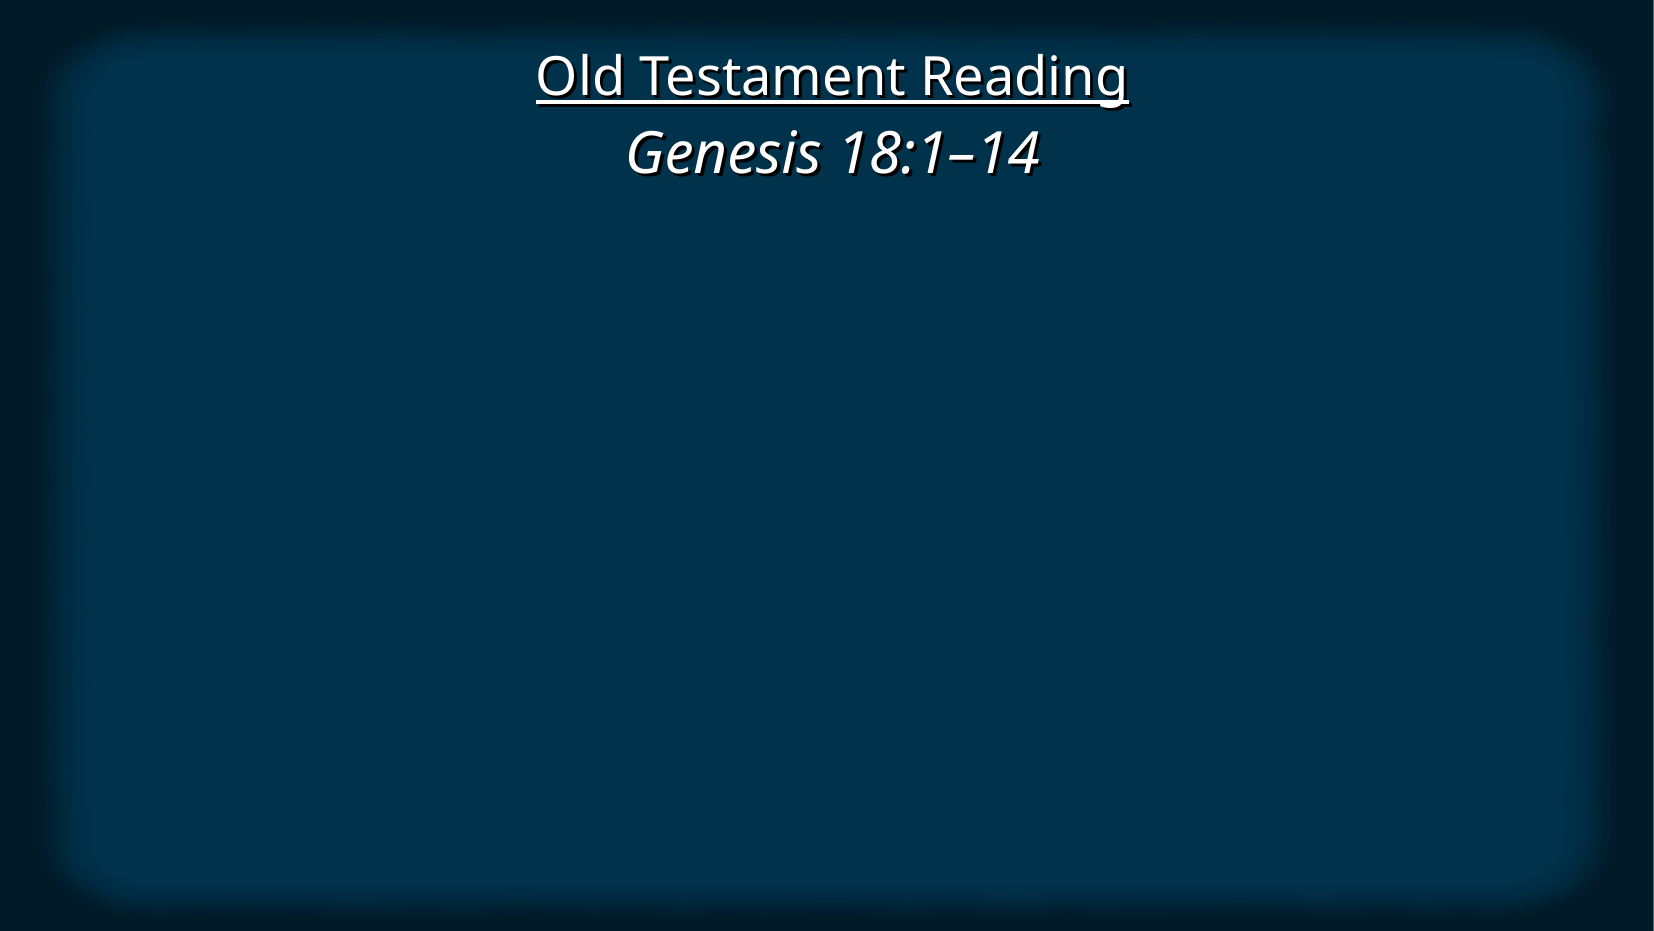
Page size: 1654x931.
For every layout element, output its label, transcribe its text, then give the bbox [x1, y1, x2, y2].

picture [0, 0, 1654, 931]
text_box Old Testament Reading Genesis 18:1–14 [90, 30, 1576, 194]
